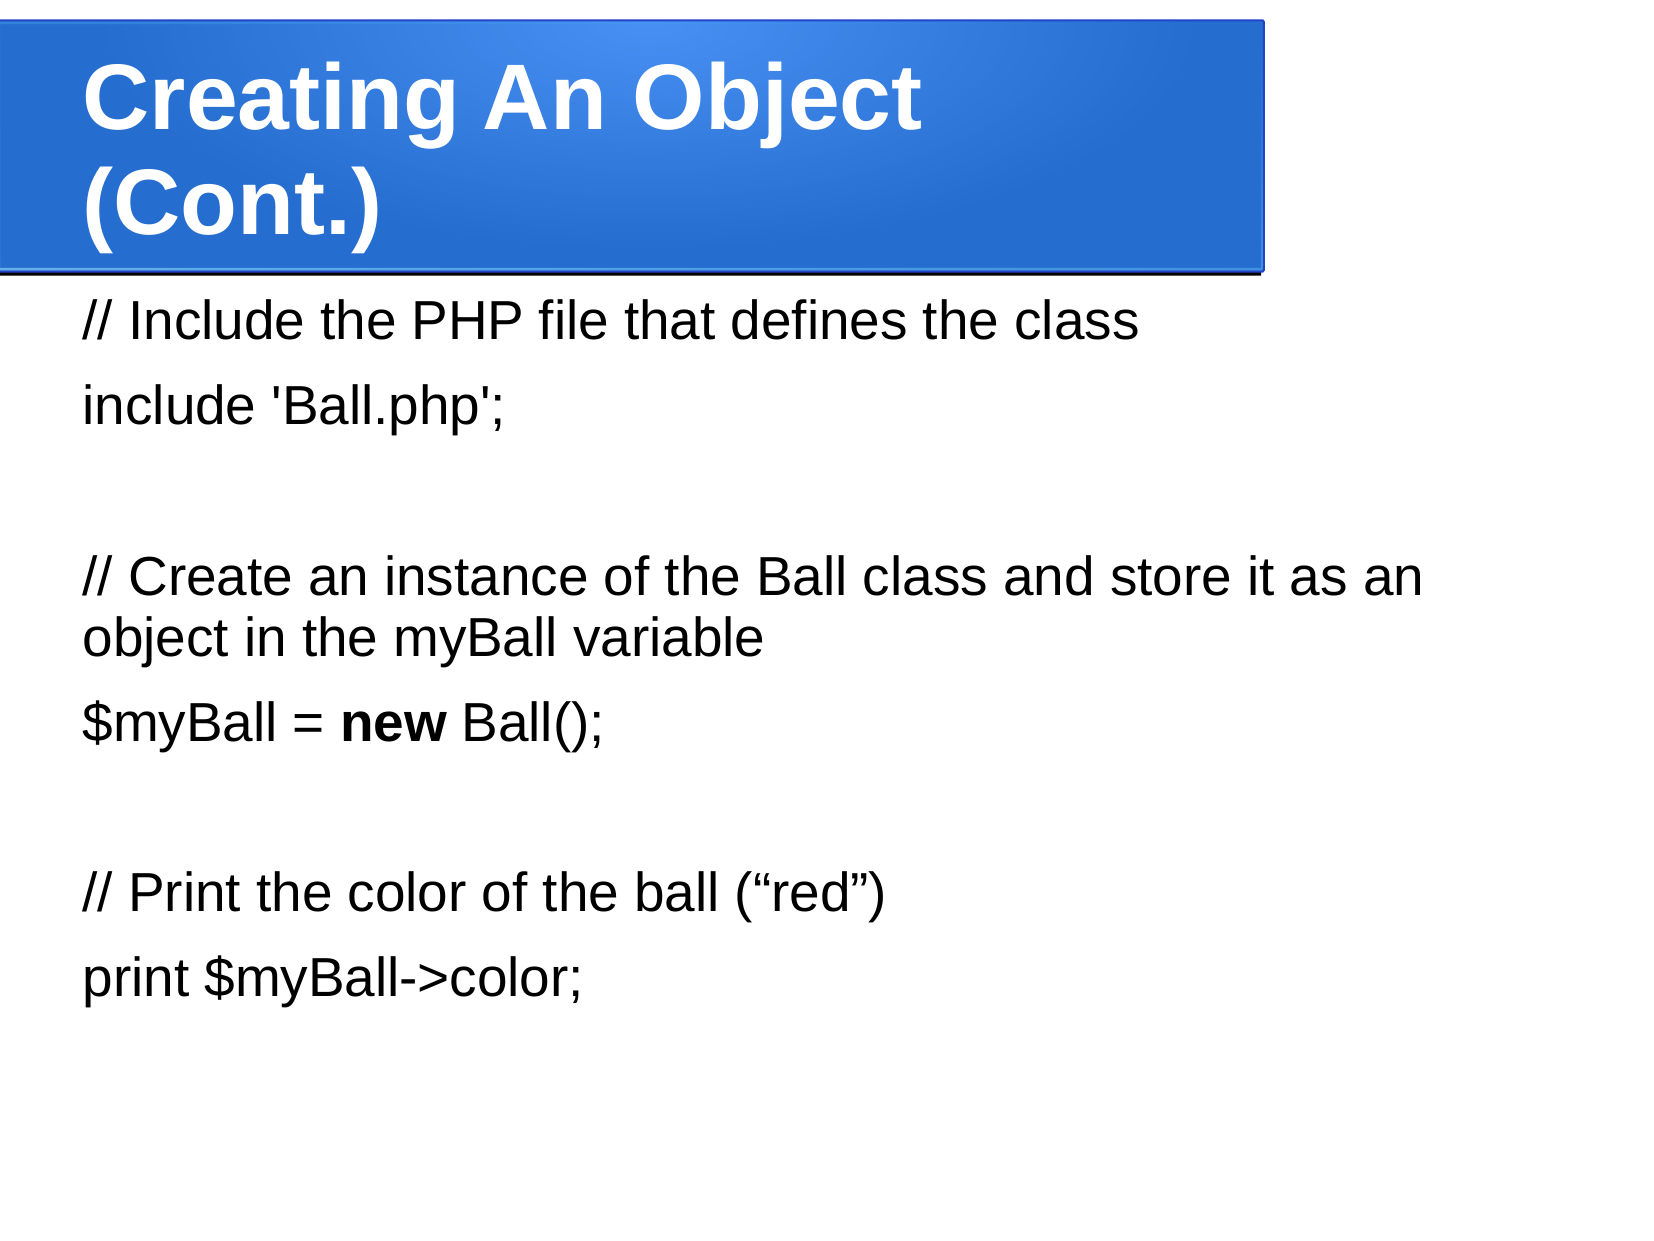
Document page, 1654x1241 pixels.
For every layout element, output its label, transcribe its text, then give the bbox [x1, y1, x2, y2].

title Creating An Object (Cont.) [82, 45, 1235, 254]
list // Include the PHP file that defines the class include 'Ball.php'; // Create an instance of the Ball class and store it as an object in the myBall variable $myBall = new Ball(); // Print the color of the ball (“red”) print $myBall->color; [82, 290, 1571, 1010]
